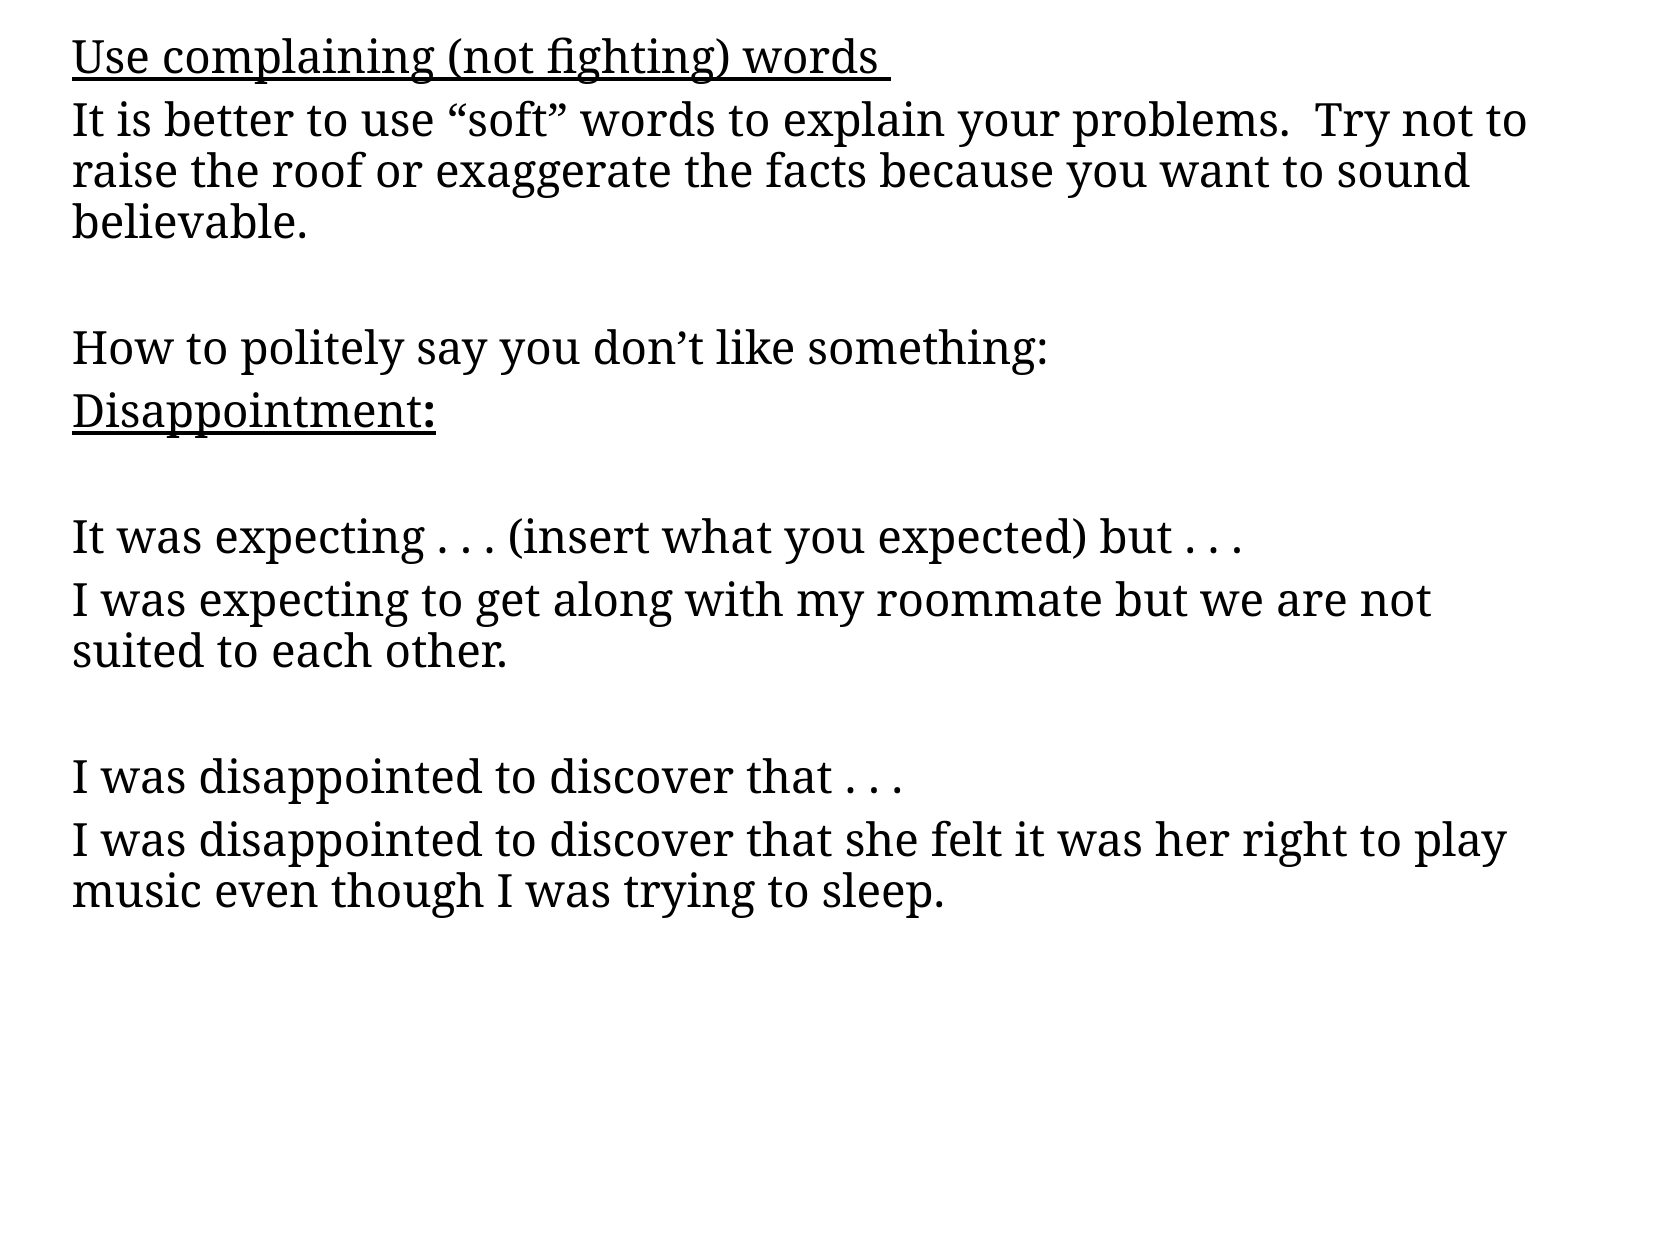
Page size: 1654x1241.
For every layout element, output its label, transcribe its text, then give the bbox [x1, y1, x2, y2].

text_box Use complaining (not fighting) words It is better to use “soft” words to explain your problems. Try not to raise the roof or exaggerate the facts because you want to sound believable. How to politely say you don’t like something: Disappointment: It was expecting . . . (insert what you expected) but . . . I was expecting to get along with my roommate but we are not suited to each other. I was disappointed to discover that . . . I was disappointed to discover that she felt it was her right to play music even though I was trying to sleep. [71, 31, 1560, 1140]
